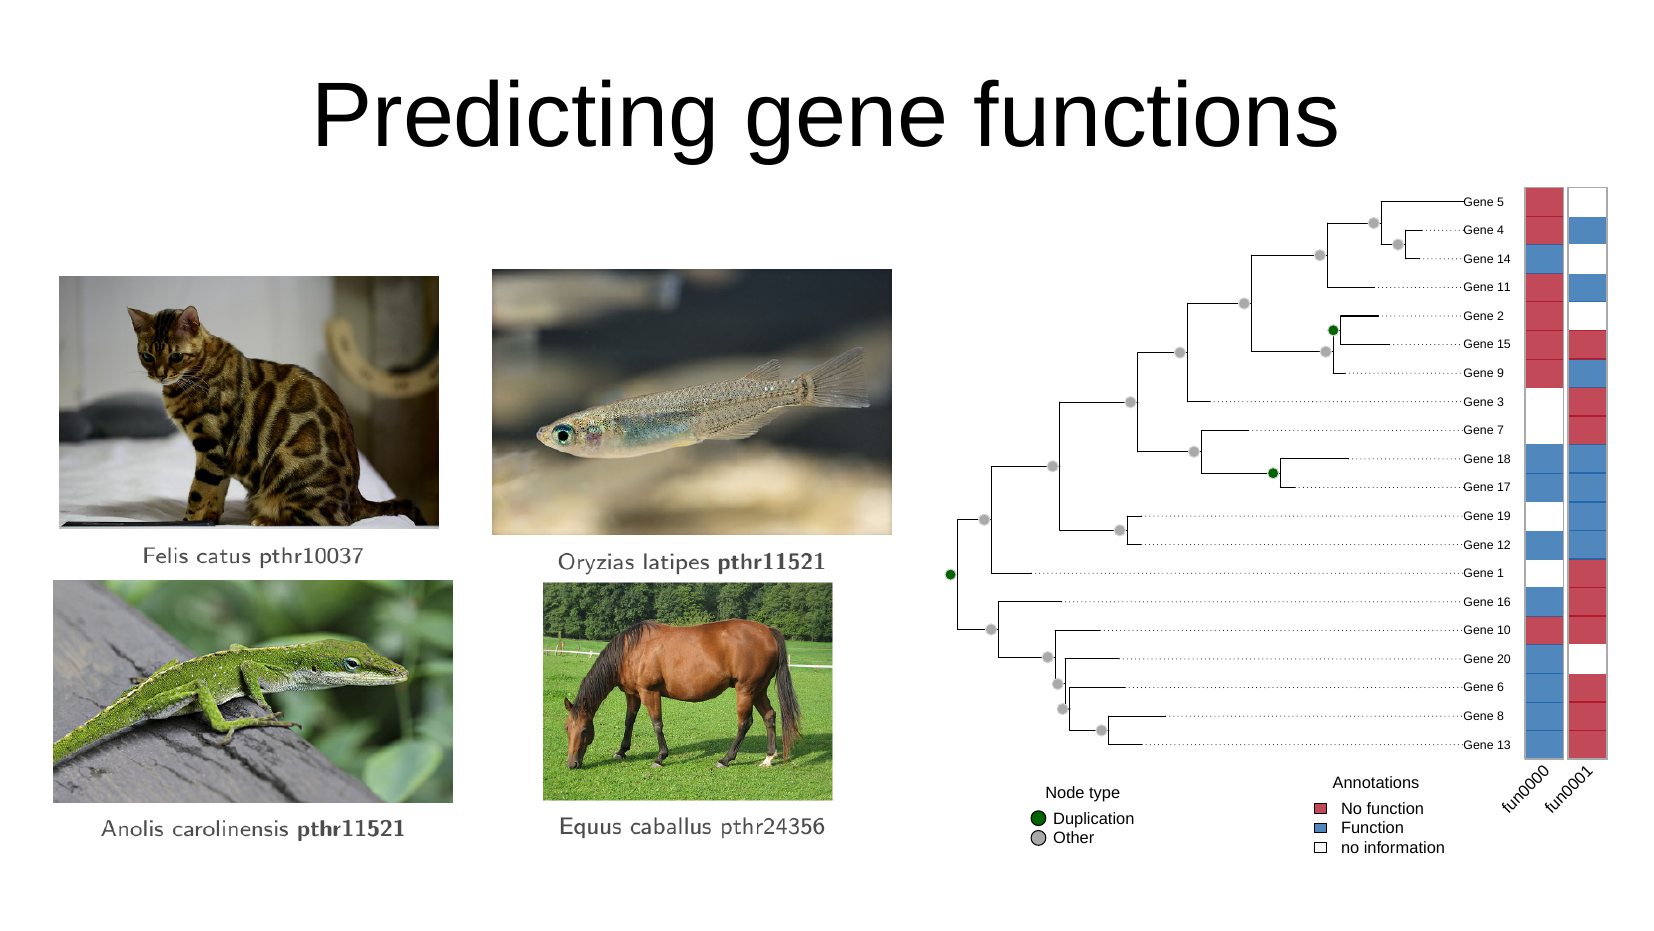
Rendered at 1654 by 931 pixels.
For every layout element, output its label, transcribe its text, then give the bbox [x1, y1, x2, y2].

picture [936, 180, 1627, 871]
title Predicting gene functions [82, 37, 1571, 193]
picture [52, 269, 901, 856]
